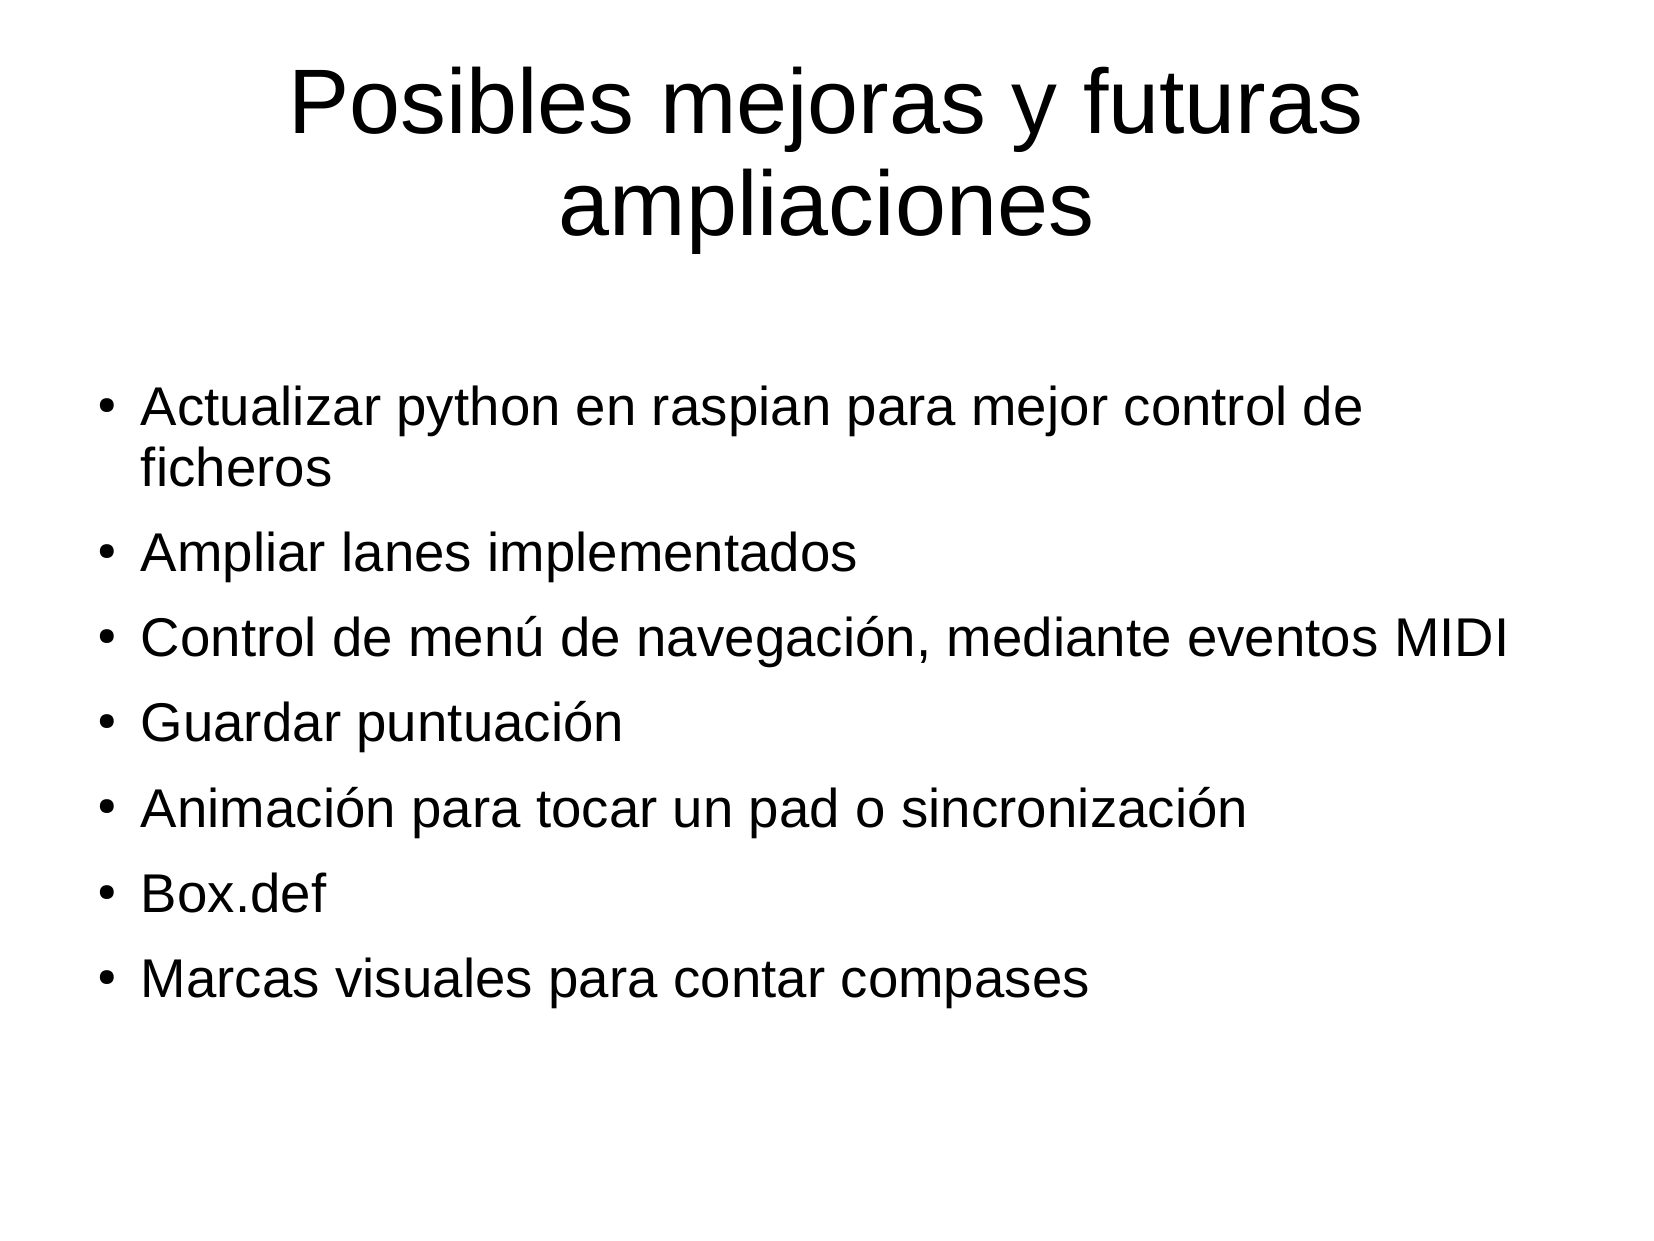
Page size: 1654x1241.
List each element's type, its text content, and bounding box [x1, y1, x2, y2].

list Actualizar python en raspian para mejor control de ficheros Ampliar lanes implementados Control de menú de navegación, mediante eventos MIDI Guardar puntuación Animación para tocar un pad o sincronización Box.def Marcas visuales para contar compases [82, 290, 1571, 1010]
title Posibles mejoras y futuras ampliaciones [82, 49, 1571, 257]
